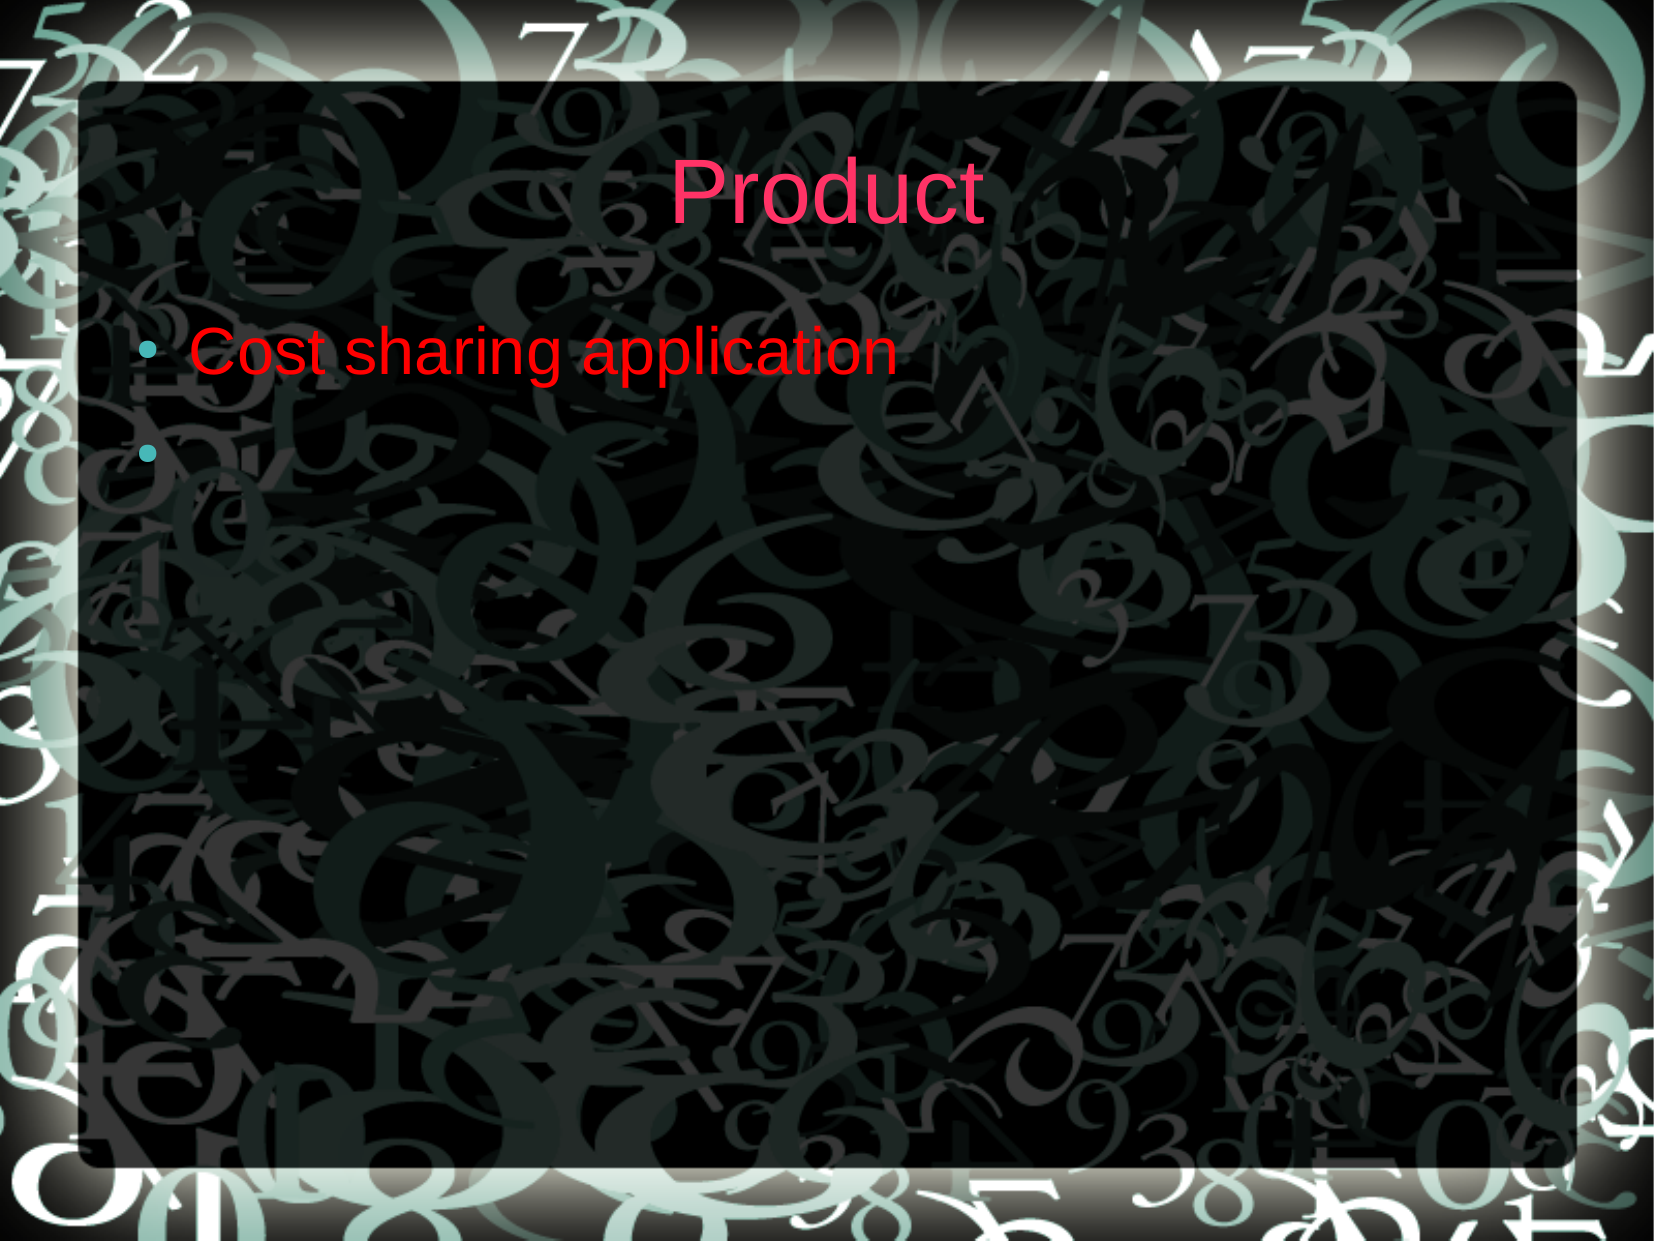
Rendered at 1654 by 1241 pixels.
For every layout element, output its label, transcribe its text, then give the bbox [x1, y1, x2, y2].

list Cost sharing application [118, 313, 1542, 1118]
picture [0, 0, 1654, 1241]
title Product [82, 95, 1571, 289]
